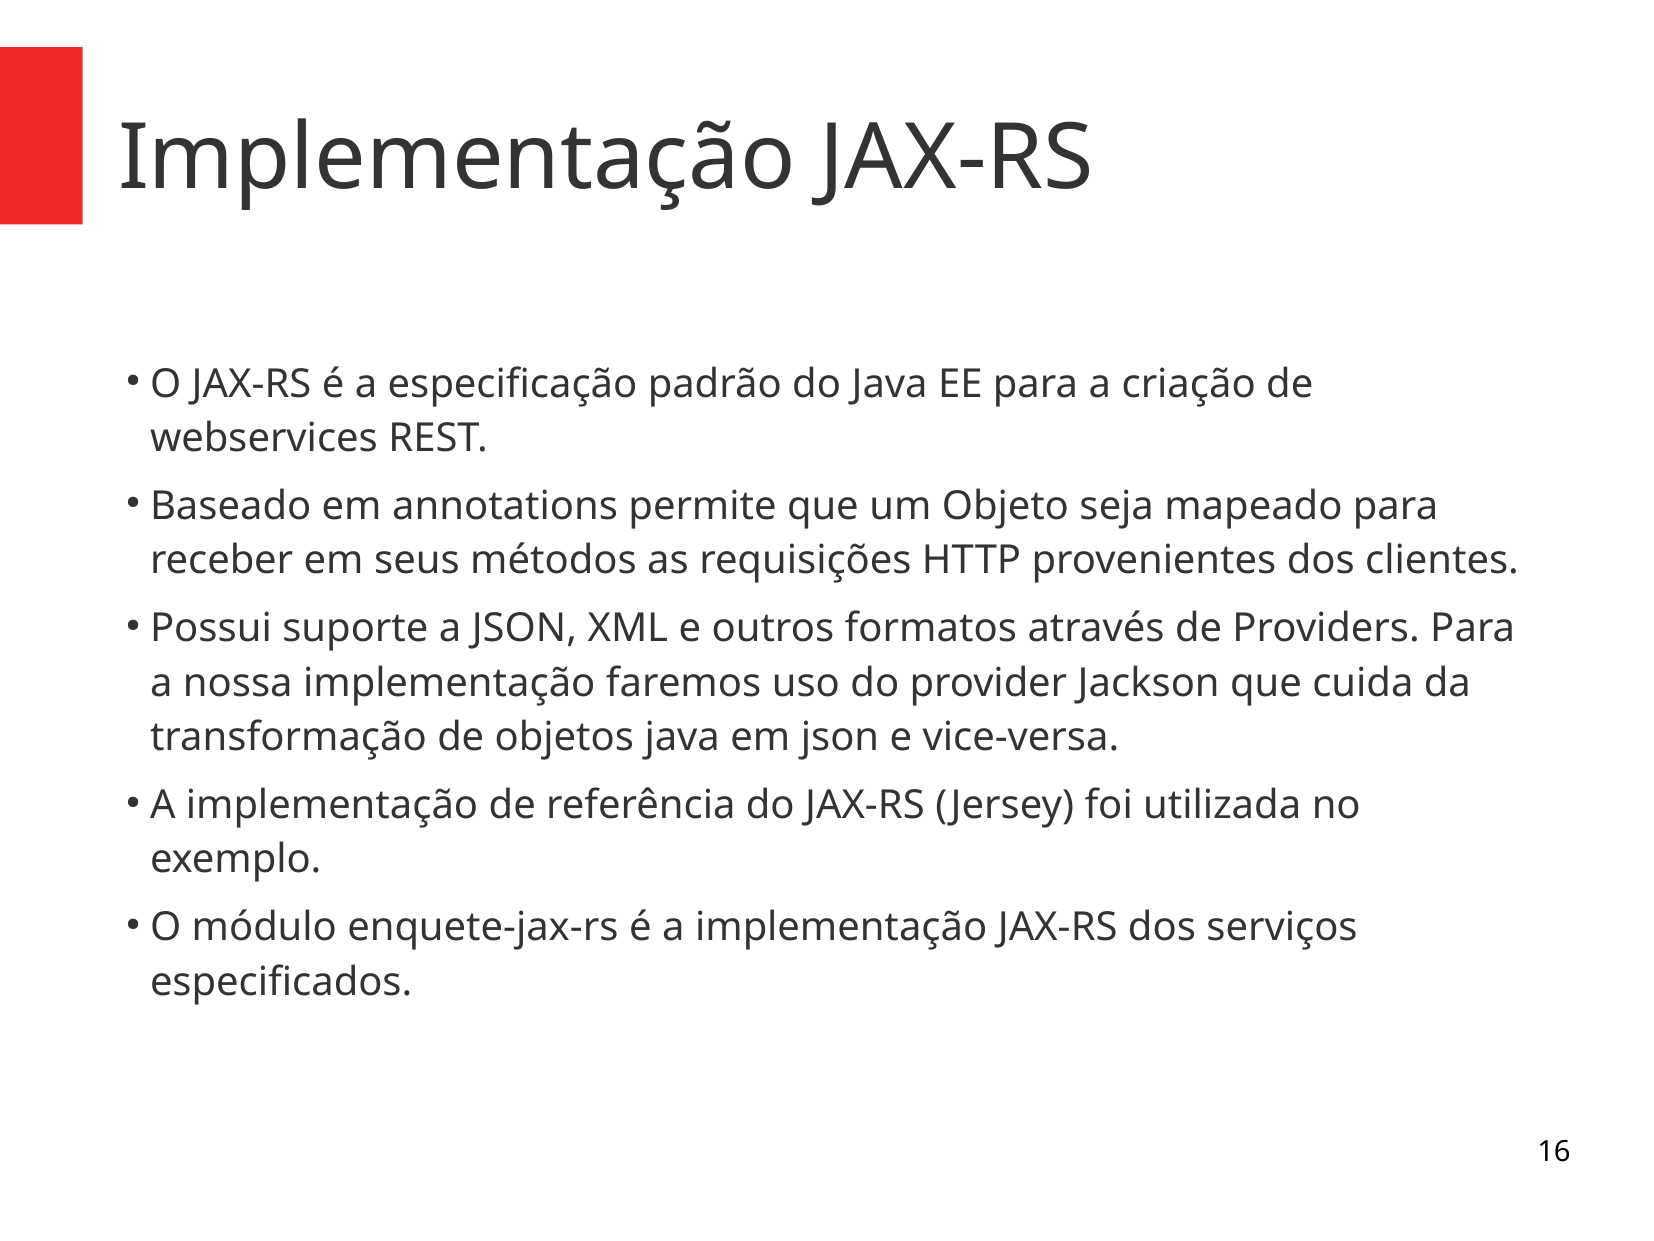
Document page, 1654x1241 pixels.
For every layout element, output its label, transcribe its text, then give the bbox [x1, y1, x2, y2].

title Implementação JAX-RS [118, 49, 1571, 257]
list O JAX-RS é a especificação padrão do Java EE para a criação de webservices REST. Baseado em annotations permite que um Objeto seja mapeado para receber em seus métodos as requisições HTTP provenientes dos clientes. Possui suporte a JSON, XML e outros formatos através de Providers. Para a nossa implementação faremos uso do provider Jackson que cuida da transformação de objetos java em json e vice-versa. A implementação de referência do JAX-RS (Jersey) foi utilizada no exemplo. O módulo enquete-jax-rs é a implementação JAX-RS dos serviços especificados. [118, 354, 1536, 1074]
